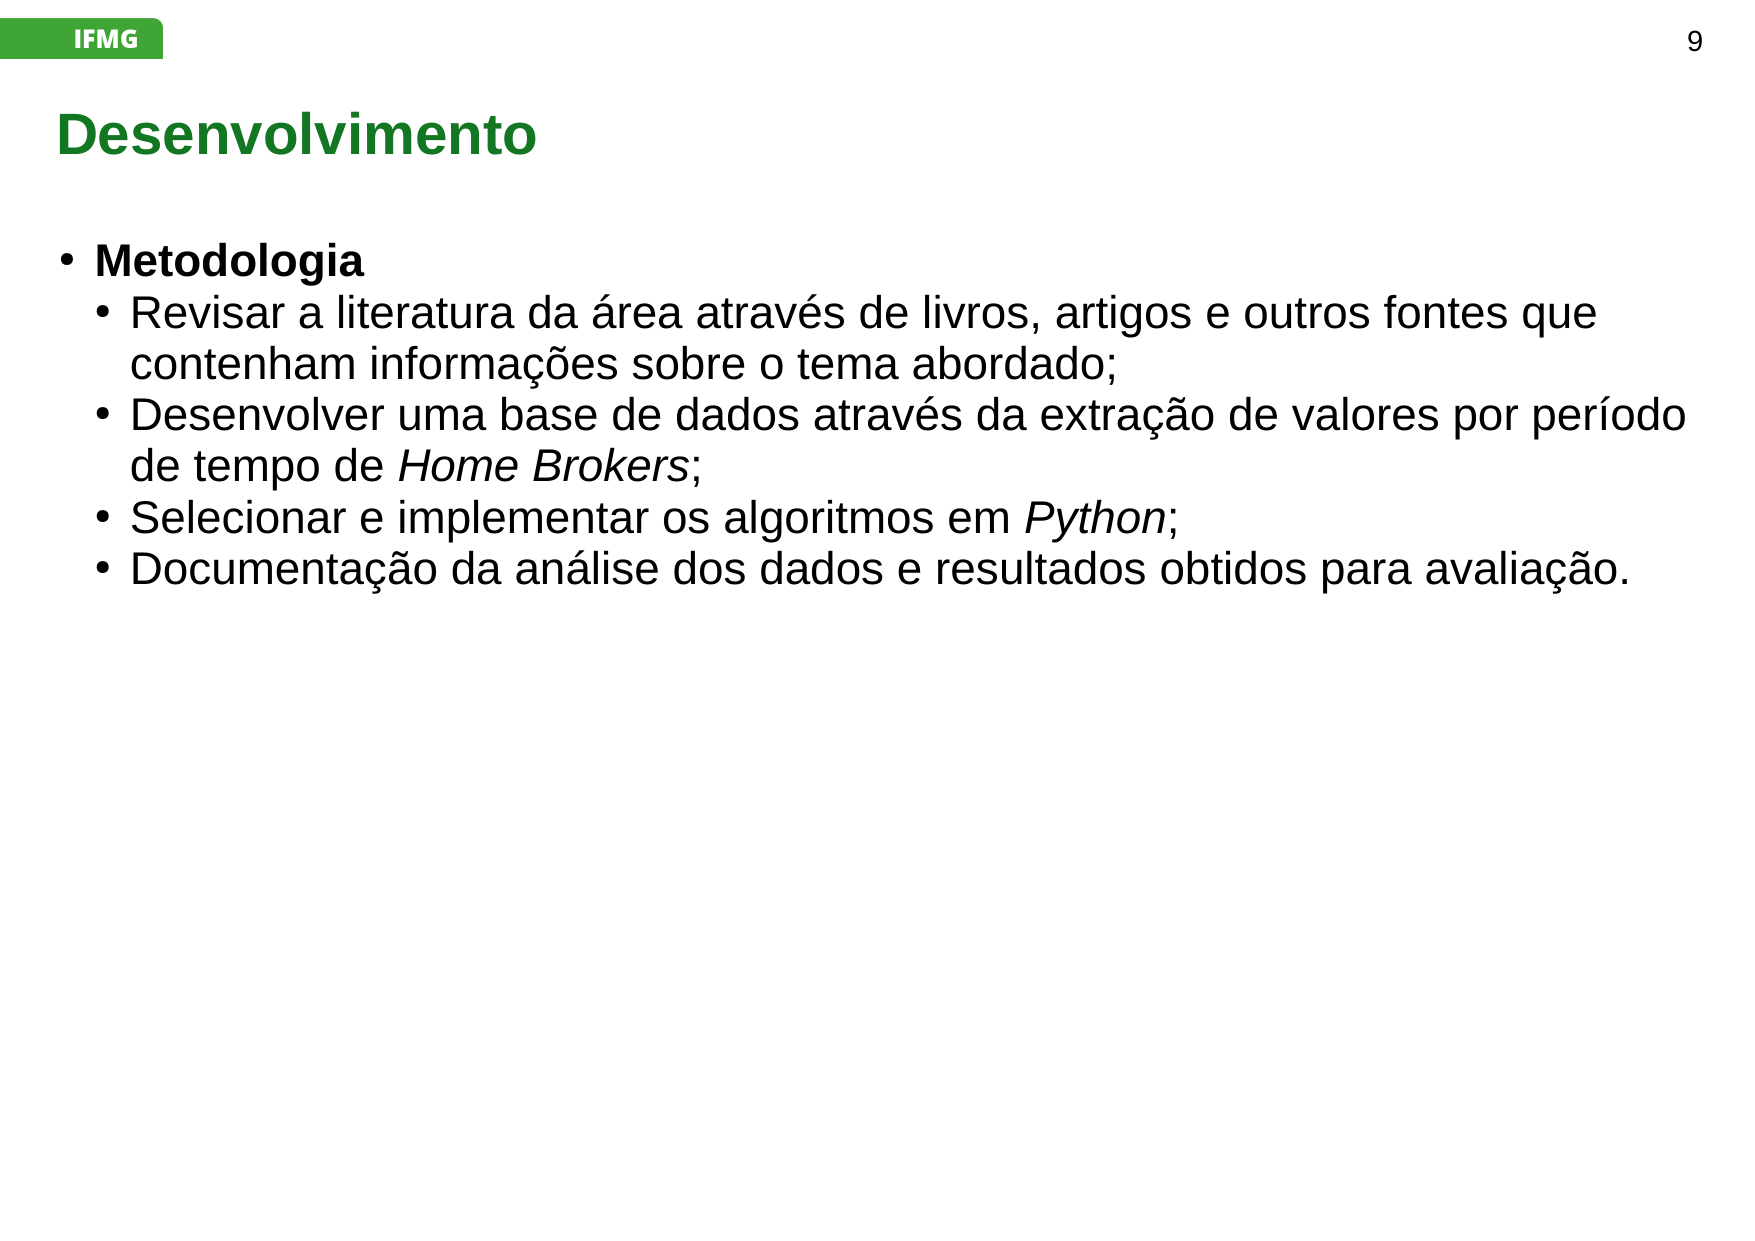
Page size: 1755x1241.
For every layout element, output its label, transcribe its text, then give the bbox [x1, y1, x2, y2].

text_box <number> [1613, 17, 1755, 73]
picture [0, 17, 163, 62]
text_box Metodologia Revisar a literatura da área através de livros, artigos e outros fontes que contenham informações sobre o tema abordado; Desenvolver uma base de dados através da extração de valores por período de tempo de Home Brokers; Selecionar e implementar os algoritmos em Python; Documentação da análise dos dados e resultados obtidos para avaliação. [44, 227, 1713, 756]
text_box Desenvolvimento [41, 94, 1713, 240]
